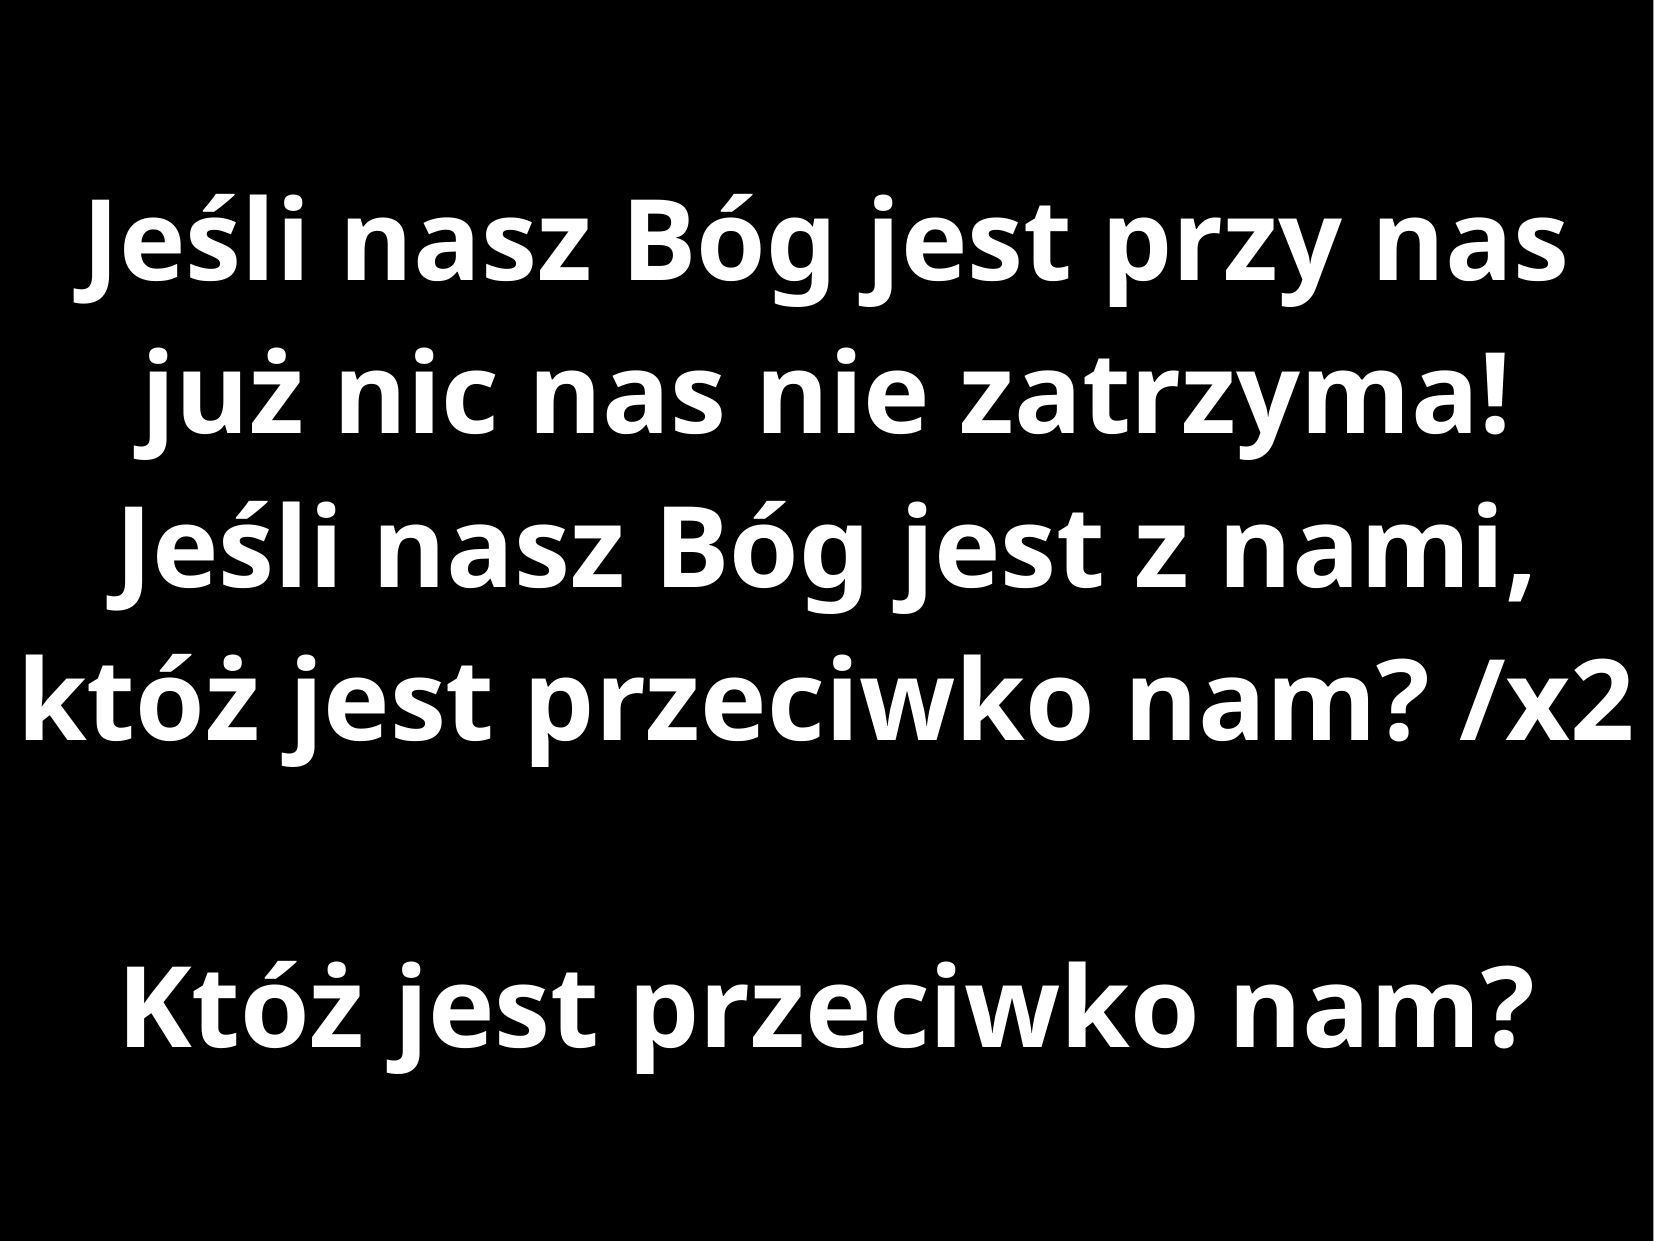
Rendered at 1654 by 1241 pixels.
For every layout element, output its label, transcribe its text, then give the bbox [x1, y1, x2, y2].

title Jeśli nasz Bóg jest przy nas już nic nas nie zatrzyma! Jeśli nasz Bóg jest z nami, któż jest przeciwko nam? /x2 Któż jest przeciwko nam? [0, 0, 1654, 1241]
